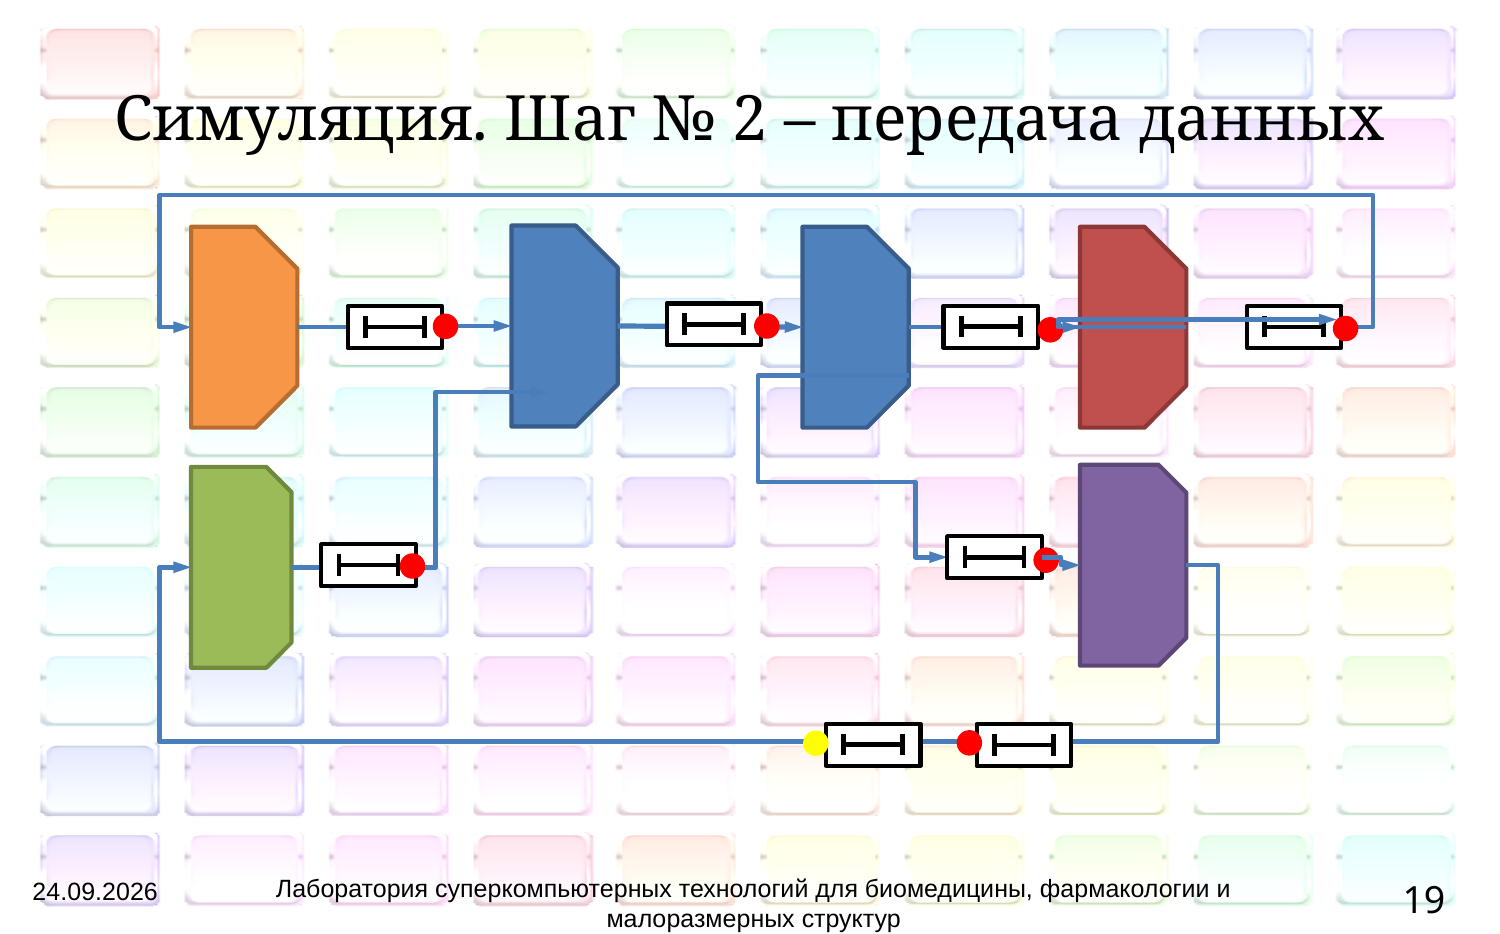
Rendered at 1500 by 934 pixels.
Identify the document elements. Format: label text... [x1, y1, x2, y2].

text_box [943, 306, 1063, 348]
picture [0, 0, 1500, 933]
text_box [1080, 322, 1187, 328]
text_box [1080, 464, 1187, 666]
text_box [1247, 306, 1359, 348]
text_box 18.11.2012 [17, 868, 184, 918]
text_box [956, 724, 1071, 766]
text_box [802, 226, 909, 373]
text_box [947, 536, 1059, 578]
text_box [667, 303, 780, 345]
text_box [511, 225, 618, 427]
text_box [191, 466, 292, 668]
text_box [803, 724, 920, 766]
text_box [1080, 226, 1187, 317]
text_box [348, 306, 459, 348]
text_box [191, 226, 298, 428]
text_box <number> [1387, 868, 1473, 918]
text_box [321, 544, 426, 586]
title Симуляция. Шаг № 2 – передача данных [75, 70, 1426, 161]
text_box [1080, 329, 1187, 428]
text_box Лаборатория суперкомпьютерных технологий для биомедицины, фармакологии и малоразмерных структур [171, 864, 1338, 915]
text_box [802, 378, 909, 428]
